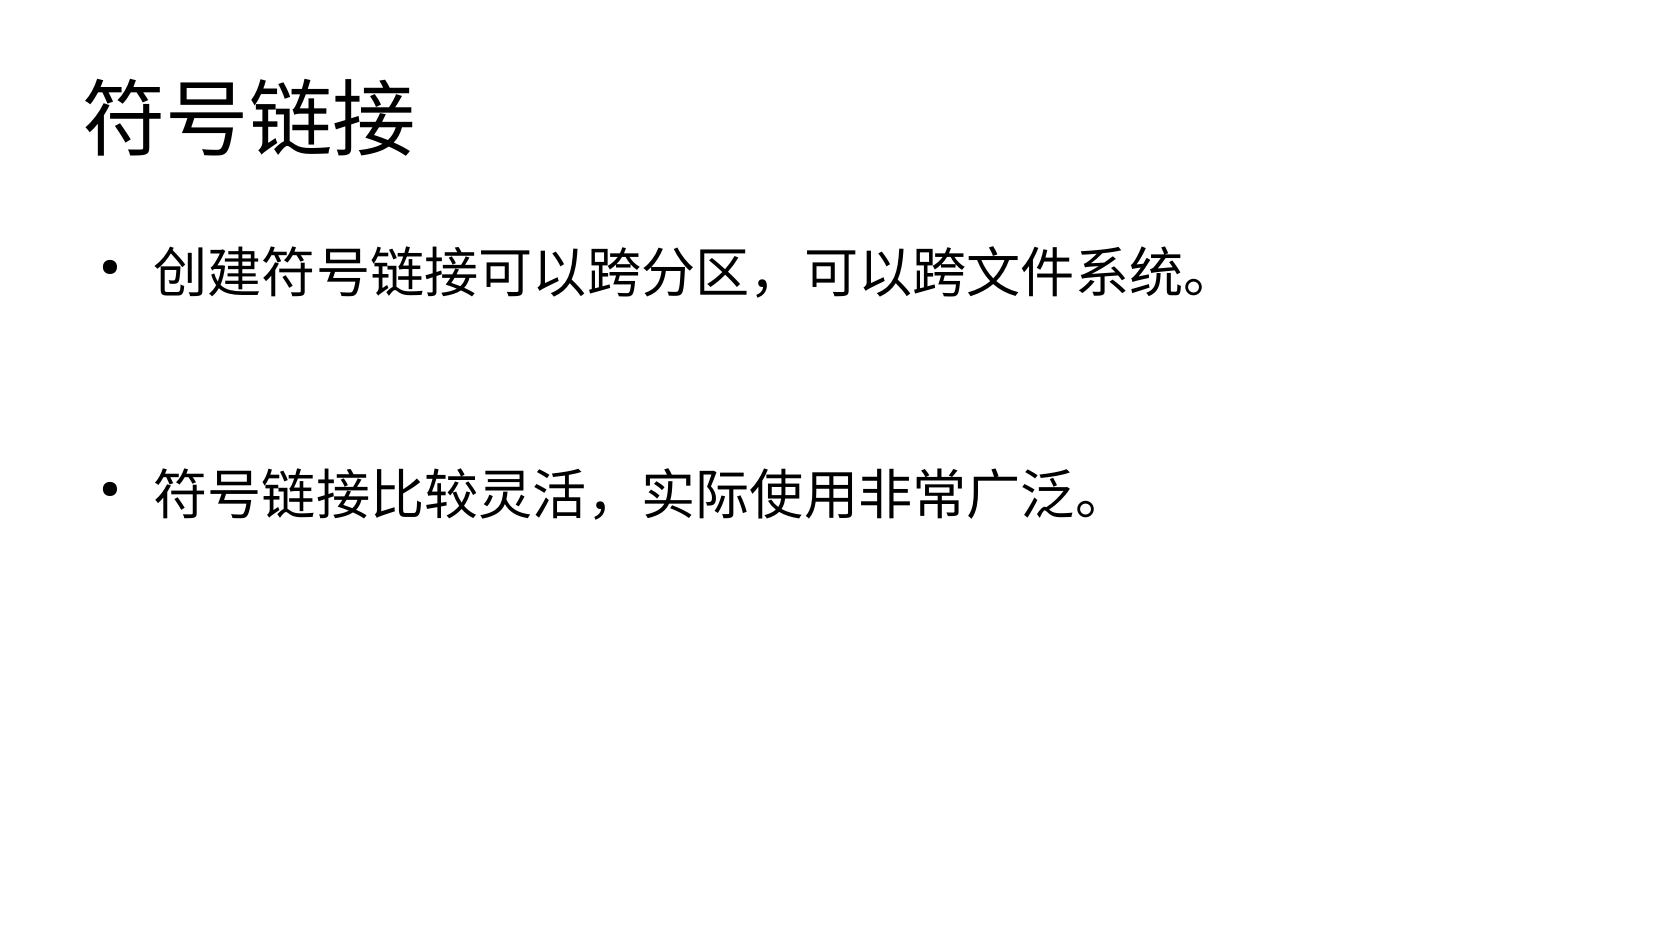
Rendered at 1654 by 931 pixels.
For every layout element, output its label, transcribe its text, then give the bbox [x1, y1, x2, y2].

title 符号链接 [82, 37, 1571, 189]
list 创建符号链接可以跨分区，可以跨文件系统。 符号链接比较灵活，实际使用非常广泛。 [82, 217, 1571, 758]
